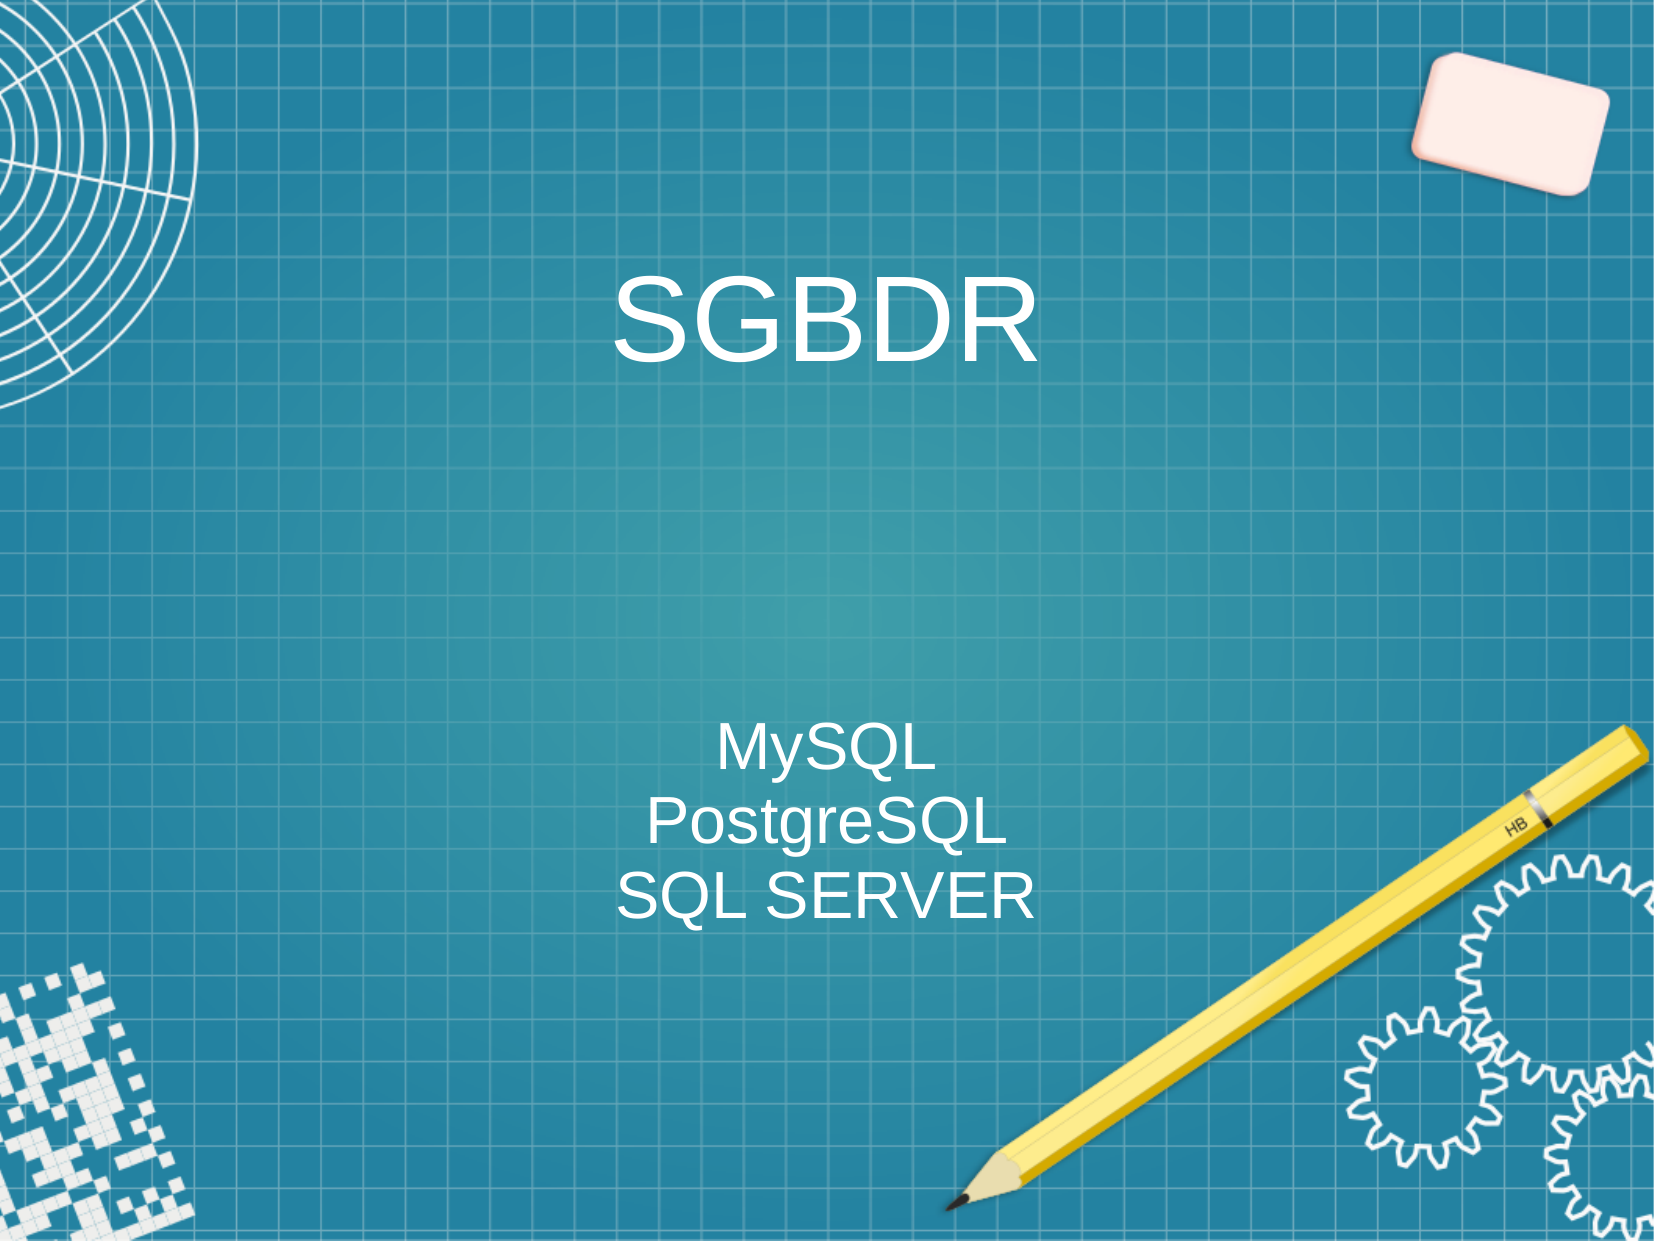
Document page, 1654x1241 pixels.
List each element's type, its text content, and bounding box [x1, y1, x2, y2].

subtitle MySQL PostgreSQL SQL SERVER [82, 519, 1571, 1123]
picture [0, 0, 1654, 1241]
title SGBDR [82, 177, 1571, 461]
